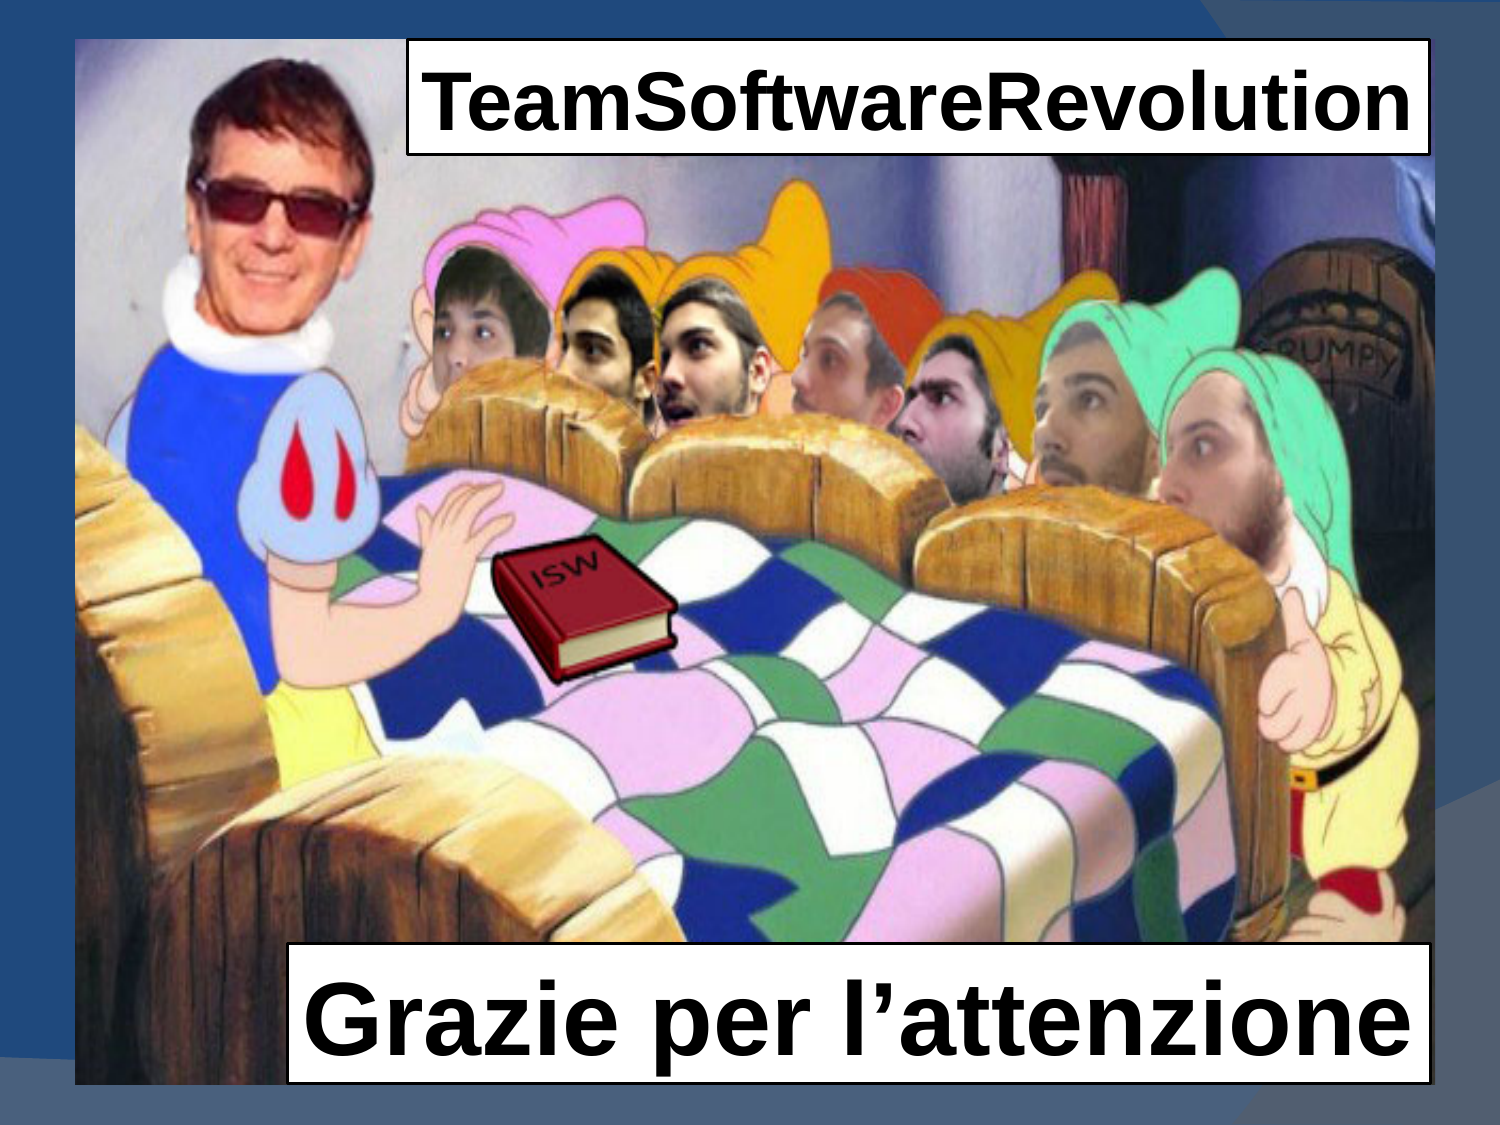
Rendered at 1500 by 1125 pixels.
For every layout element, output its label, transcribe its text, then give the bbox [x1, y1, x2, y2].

text_box Grazie per l’attenzione [287, 943, 1431, 1084]
text_box TeamSoftwareRevolution [407, 39, 1430, 155]
picture [75, 39, 1436, 1085]
